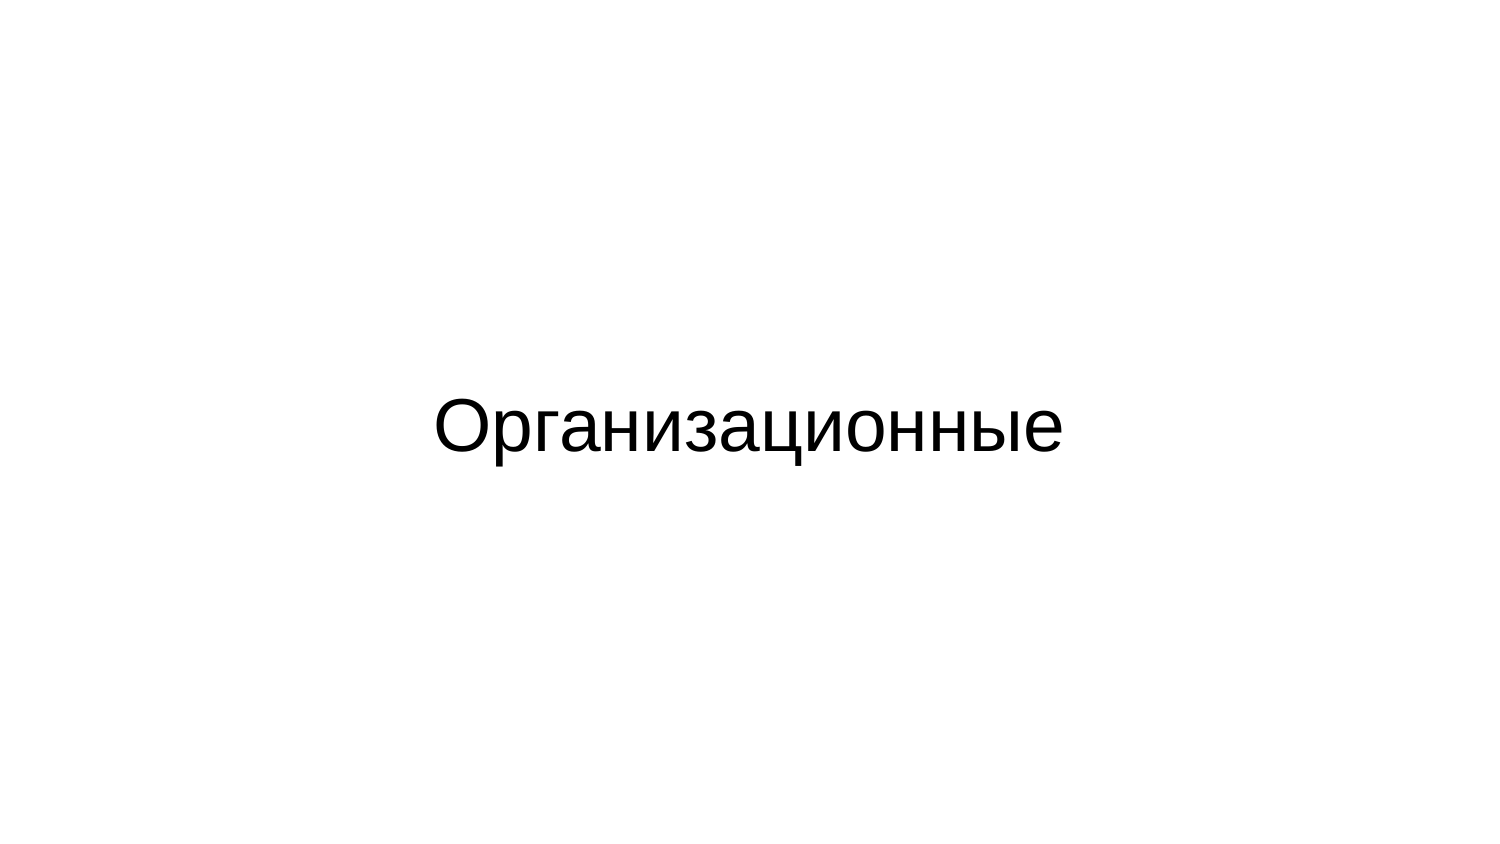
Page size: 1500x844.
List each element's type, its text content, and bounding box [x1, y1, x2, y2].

title Организационные [51, 352, 1449, 491]
